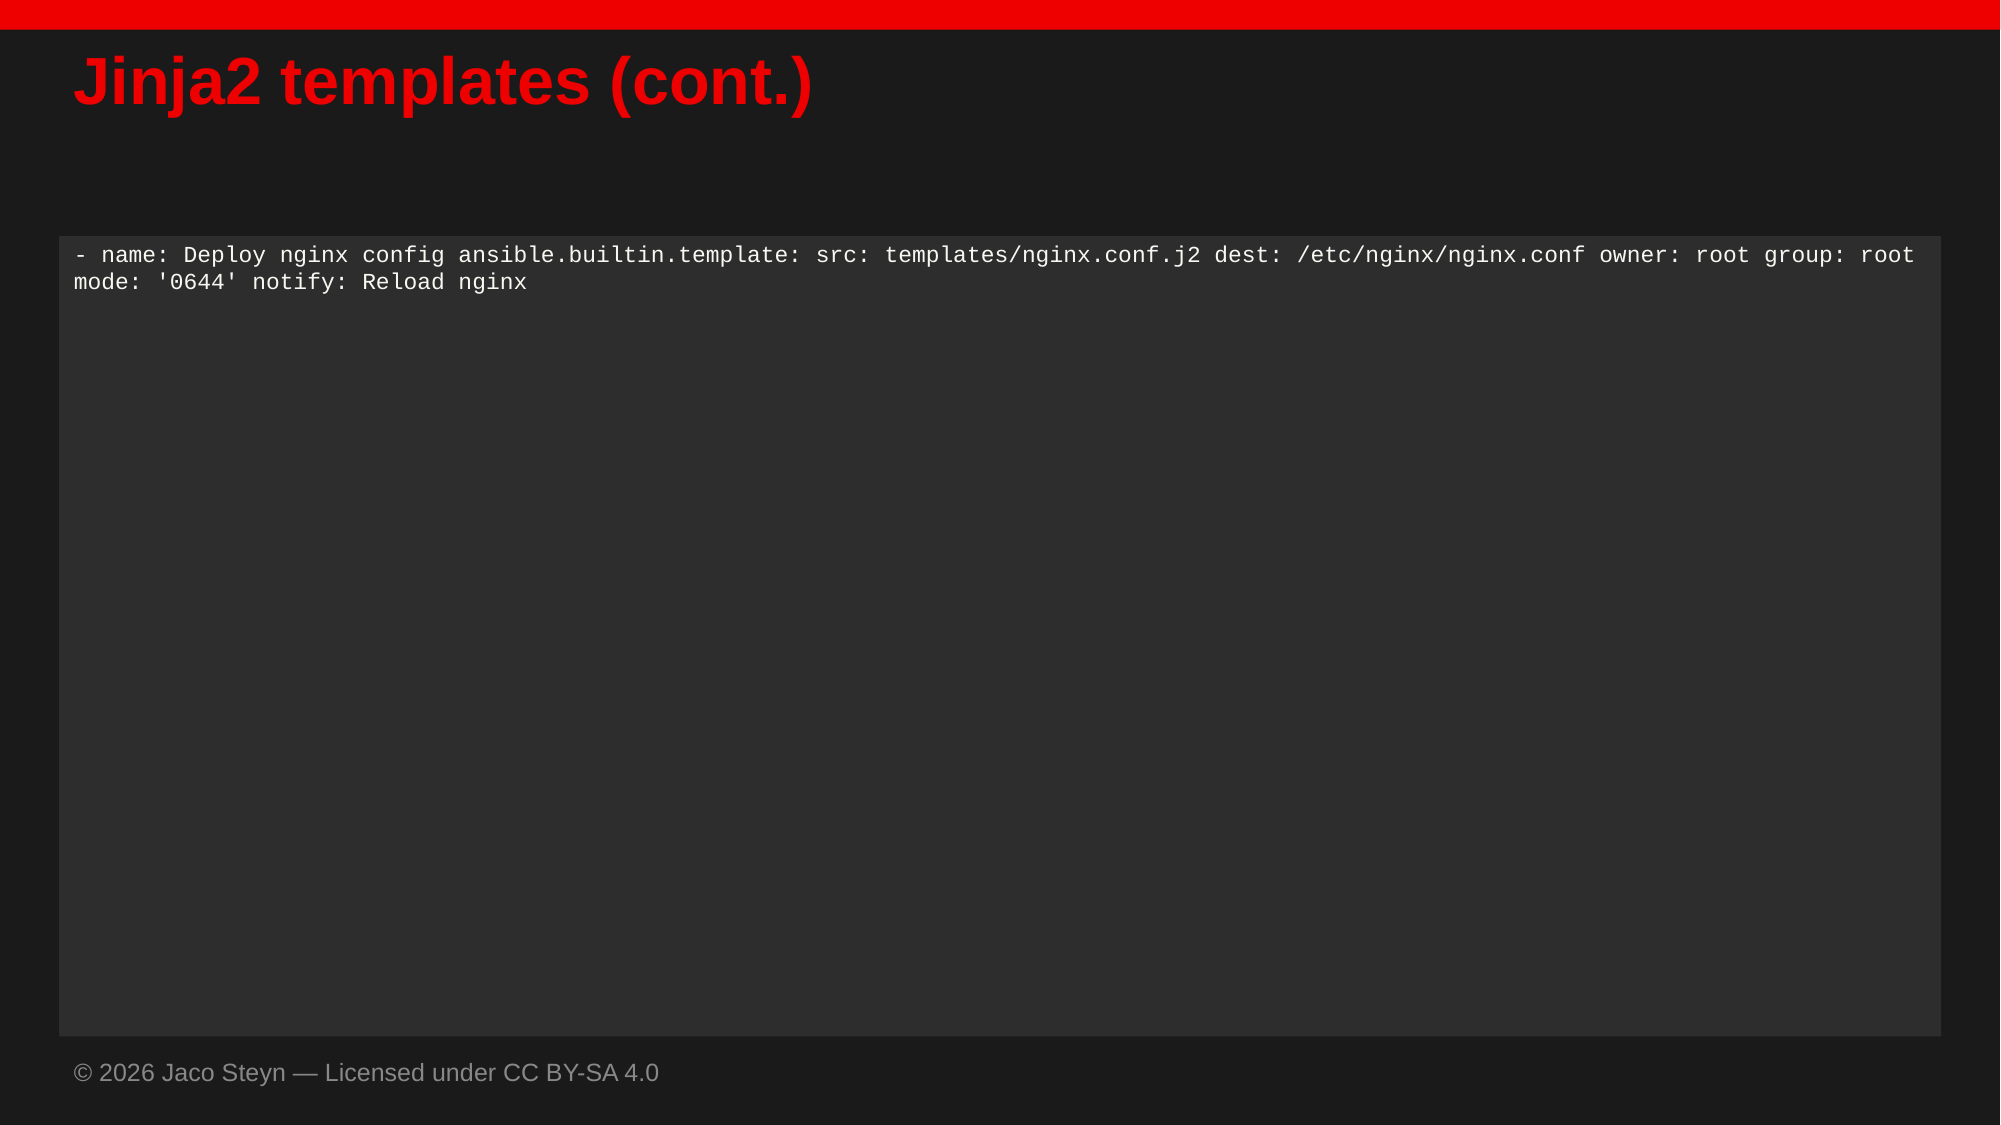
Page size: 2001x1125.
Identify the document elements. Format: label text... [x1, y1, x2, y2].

text_box [0, 0, 2001, 30]
text_box - name: Deploy nginx config ansible.builtin.template: src: templates/nginx.conf.j2 dest: /etc/nginx/nginx.conf owner: root group: root mode: '0644' notify: Reload nginx [59, 236, 1942, 1037]
text_box © 2026 Jaco Steyn — Licensed under CC BY-SA 4.0 [59, 1051, 1942, 1093]
text_box Jinja2 templates (cont.) [59, 36, 1942, 208]
